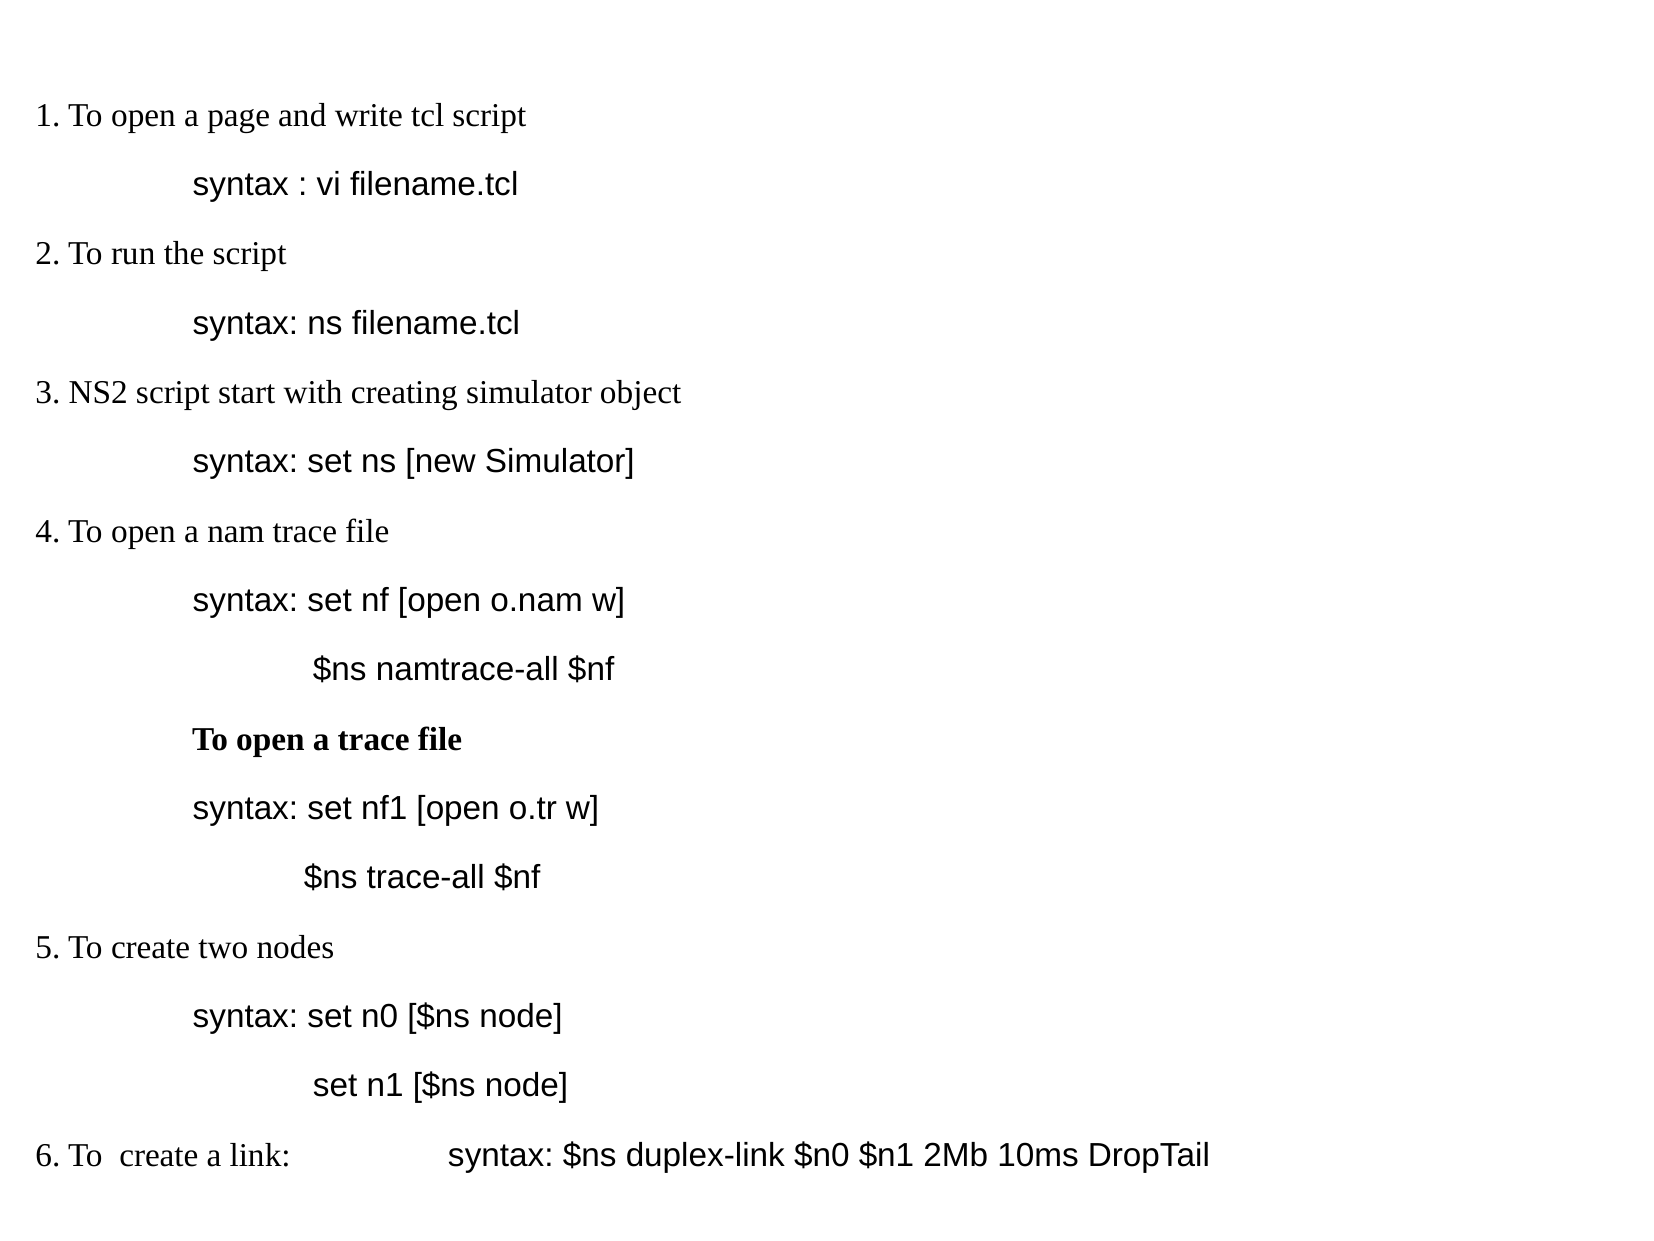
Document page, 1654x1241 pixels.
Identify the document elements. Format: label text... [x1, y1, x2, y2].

list 1. To open a page and write tcl script syntax : vi filename.tcl 2. To run the script syntax: ns filename.tcl 3. NS2 script start with creating simulator object syntax: set ns [new Simulator] 4. To open a nam trace file syntax: set nf [open o.nam w] $ns namtrace-all $nf To open a trace file syntax: set nf1 [open o.tr w] $ns trace-all $nf 5. To create two nodes syntax: set n0 [$ns node] set n1 [$ns node] 6. To create a link: syntax: $ns duplex-link $n0 $n1 2Mb 10ms DropTail [35, 23, 1507, 1201]
